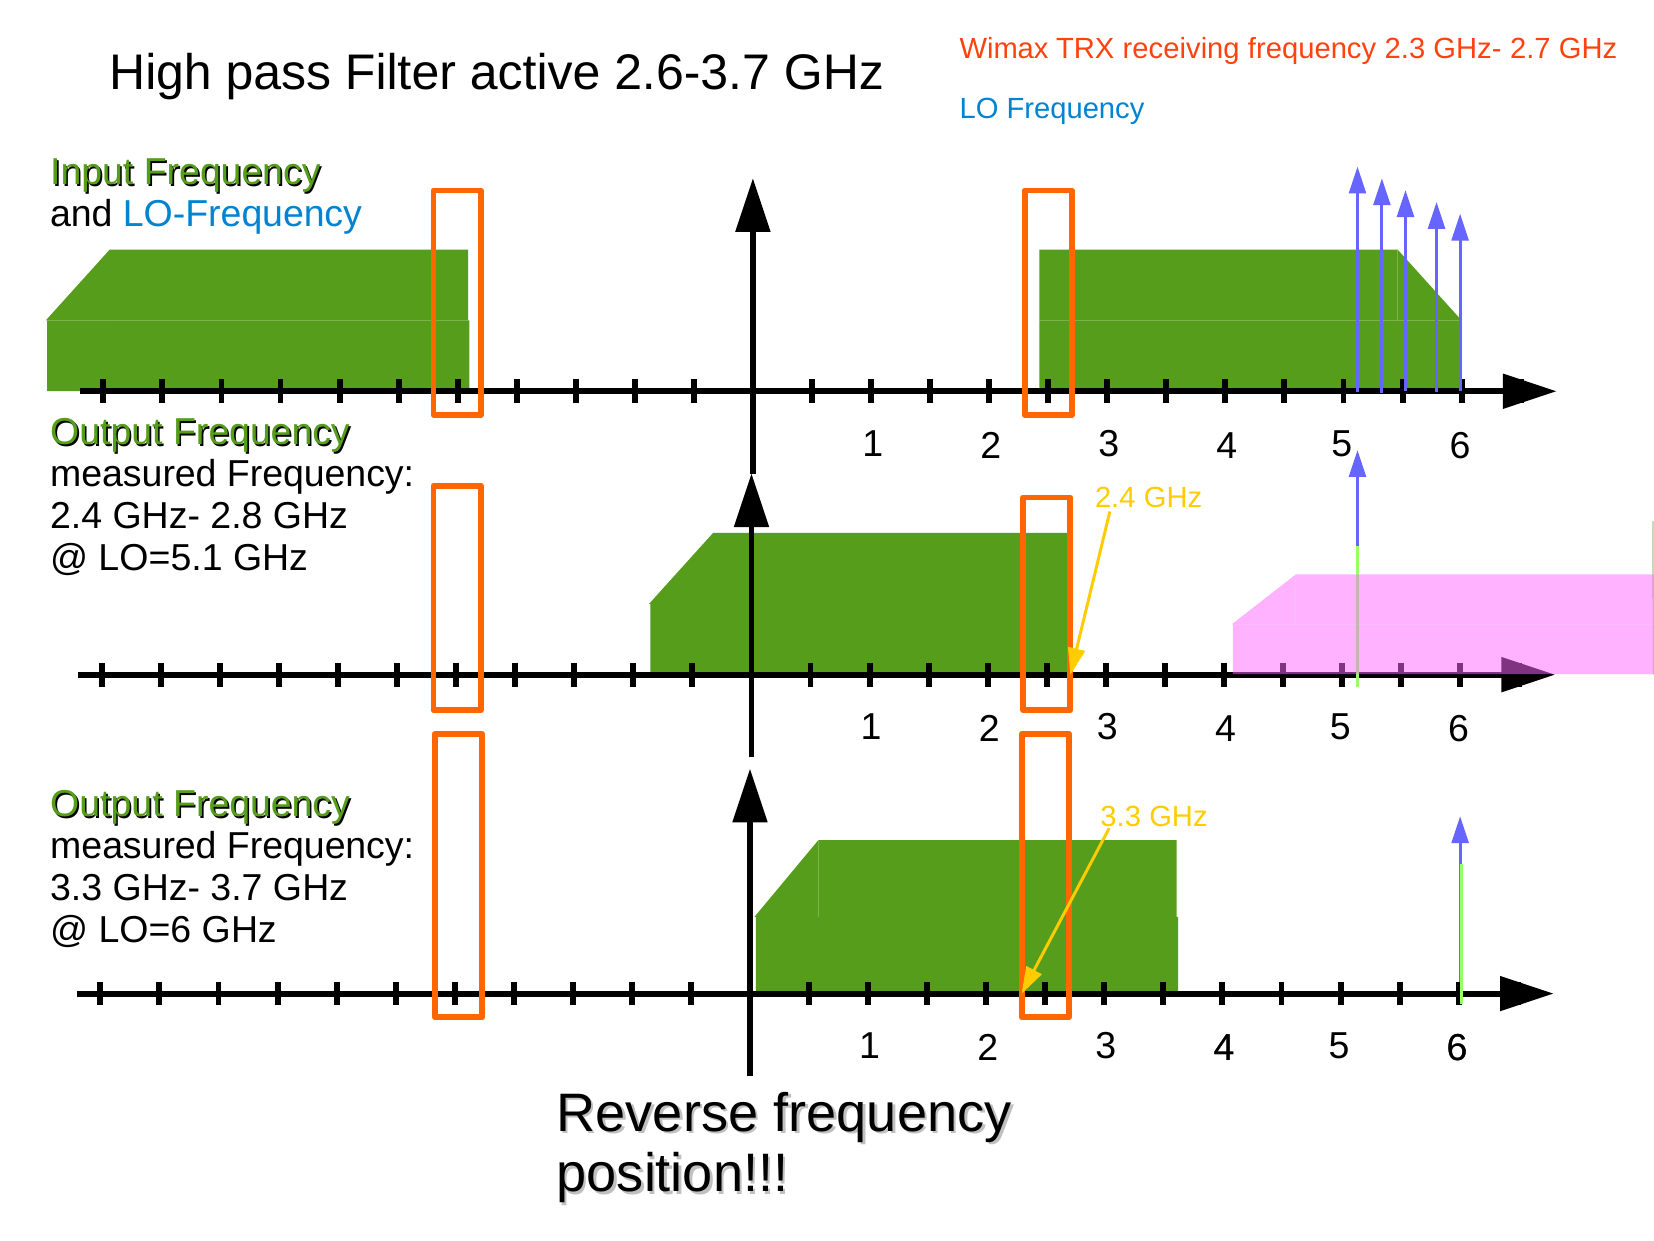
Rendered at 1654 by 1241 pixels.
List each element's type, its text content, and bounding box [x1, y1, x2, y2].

text_box [1359, 249, 1380, 388]
text_box 5 [1316, 414, 1368, 472]
text_box 1 [845, 698, 897, 756]
text_box [1039, 249, 1069, 388]
text_box 2 [965, 417, 1016, 474]
text_box [754, 840, 1019, 991]
text_box 5 [1313, 1017, 1365, 1075]
text_box Reverse frequency position!!! [541, 1074, 1028, 1211]
text_box High pass Filter active 2.6-3.7 GHz [94, 36, 900, 108]
text_box 3 [1080, 1017, 1132, 1075]
text_box 2 [962, 1019, 1013, 1074]
text_box 3 [1083, 414, 1135, 472]
text_box 6 [1434, 417, 1486, 474]
text_box Output Frequency measured Frequency: 2.4 GHz- 2.8 GHz @ LO=5.1 GHz [35, 403, 429, 587]
text_box [649, 532, 749, 672]
text_box 5 [1315, 698, 1366, 756]
text_box 3 [1082, 698, 1133, 756]
text_box [1072, 841, 1179, 991]
text_box 6 [1431, 1019, 1483, 1077]
text_box [1407, 259, 1435, 388]
text_box Output Frequency measured Frequency: 3.3 GHz- 3.7 GHz @ LO=6 GHz [35, 775, 429, 959]
text_box [1075, 249, 1356, 388]
text_box 1 [847, 414, 898, 472]
text_box [1026, 915, 1066, 991]
text_box [1231, 521, 1654, 675]
text_box Input Frequency and LO-Frequency [35, 143, 377, 243]
text_box 3.3 GHz [1085, 792, 1223, 841]
text_box [45, 249, 431, 392]
text_box [1026, 532, 1067, 672]
text_box 2.4 GHz [1080, 473, 1218, 522]
text_box 2 [964, 700, 1015, 758]
text_box 6 [1433, 700, 1484, 758]
text_box [436, 249, 470, 388]
text_box LO Frequency [944, 84, 1168, 132]
text_box 4 [1200, 700, 1251, 758]
text_box [1072, 840, 1100, 893]
text_box [1383, 249, 1404, 388]
text_box [754, 532, 1020, 672]
text_box Wimax TRX receiving frequency 2.3 GHz- 2.7 GHz [944, 25, 1633, 73]
text_box 4 [1201, 417, 1253, 474]
text_box 1 [844, 1017, 895, 1074]
text_box [1025, 840, 1066, 968]
text_box [1438, 294, 1459, 388]
text_box 4 [1198, 1019, 1250, 1077]
